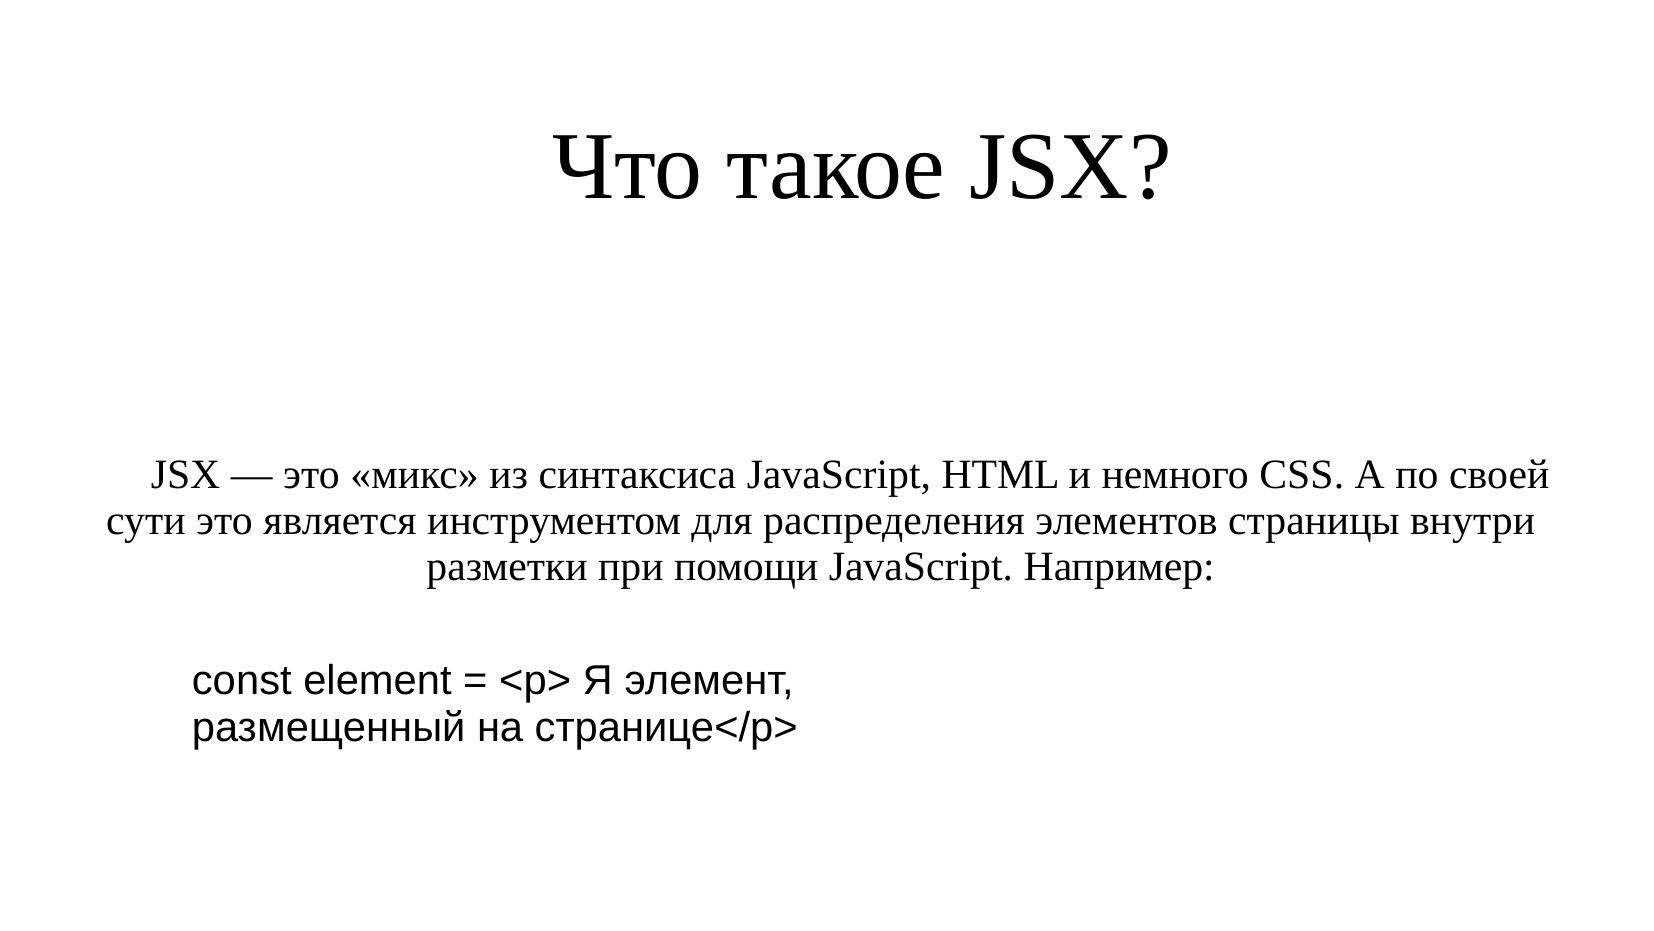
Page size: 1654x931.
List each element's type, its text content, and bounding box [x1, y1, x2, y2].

title Что такое JSX? [88, 88, 1577, 244]
text_box const element = <p> Я элемент, размещенный на странице</p> [177, 649, 1019, 758]
title JSX — это «микс» из синтаксиса JavaScript, HTML и немного CSS. А по своей сути это является инструментом для распределения элементов страницы внутри разметки при помощи JavaScript. Например: [76, 442, 1565, 599]
